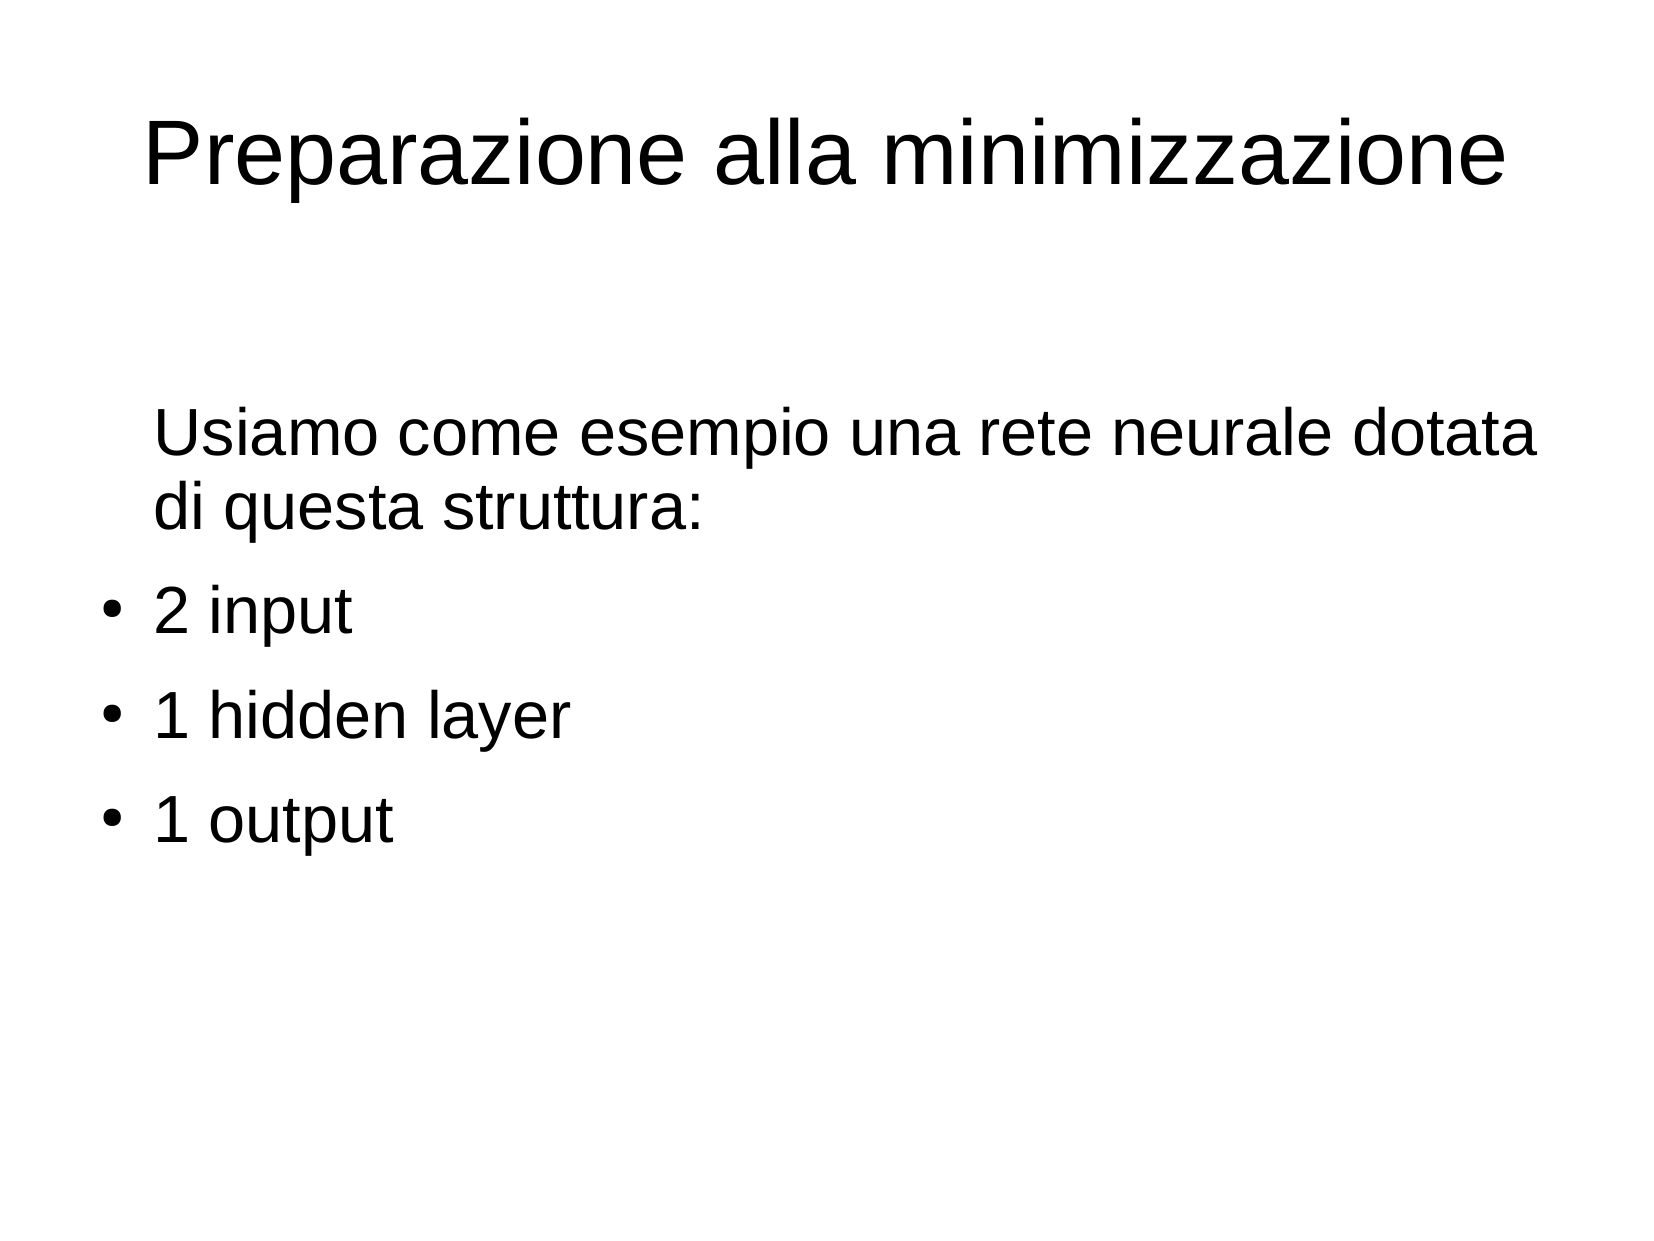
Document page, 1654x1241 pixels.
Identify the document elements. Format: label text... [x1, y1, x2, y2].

list Usiamo come esempio una rete neurale dotata di questa struttura: 2 input 1 hidden layer 1 output [82, 290, 1571, 1010]
title Preparazione alla minimizzazione [82, 49, 1571, 257]
